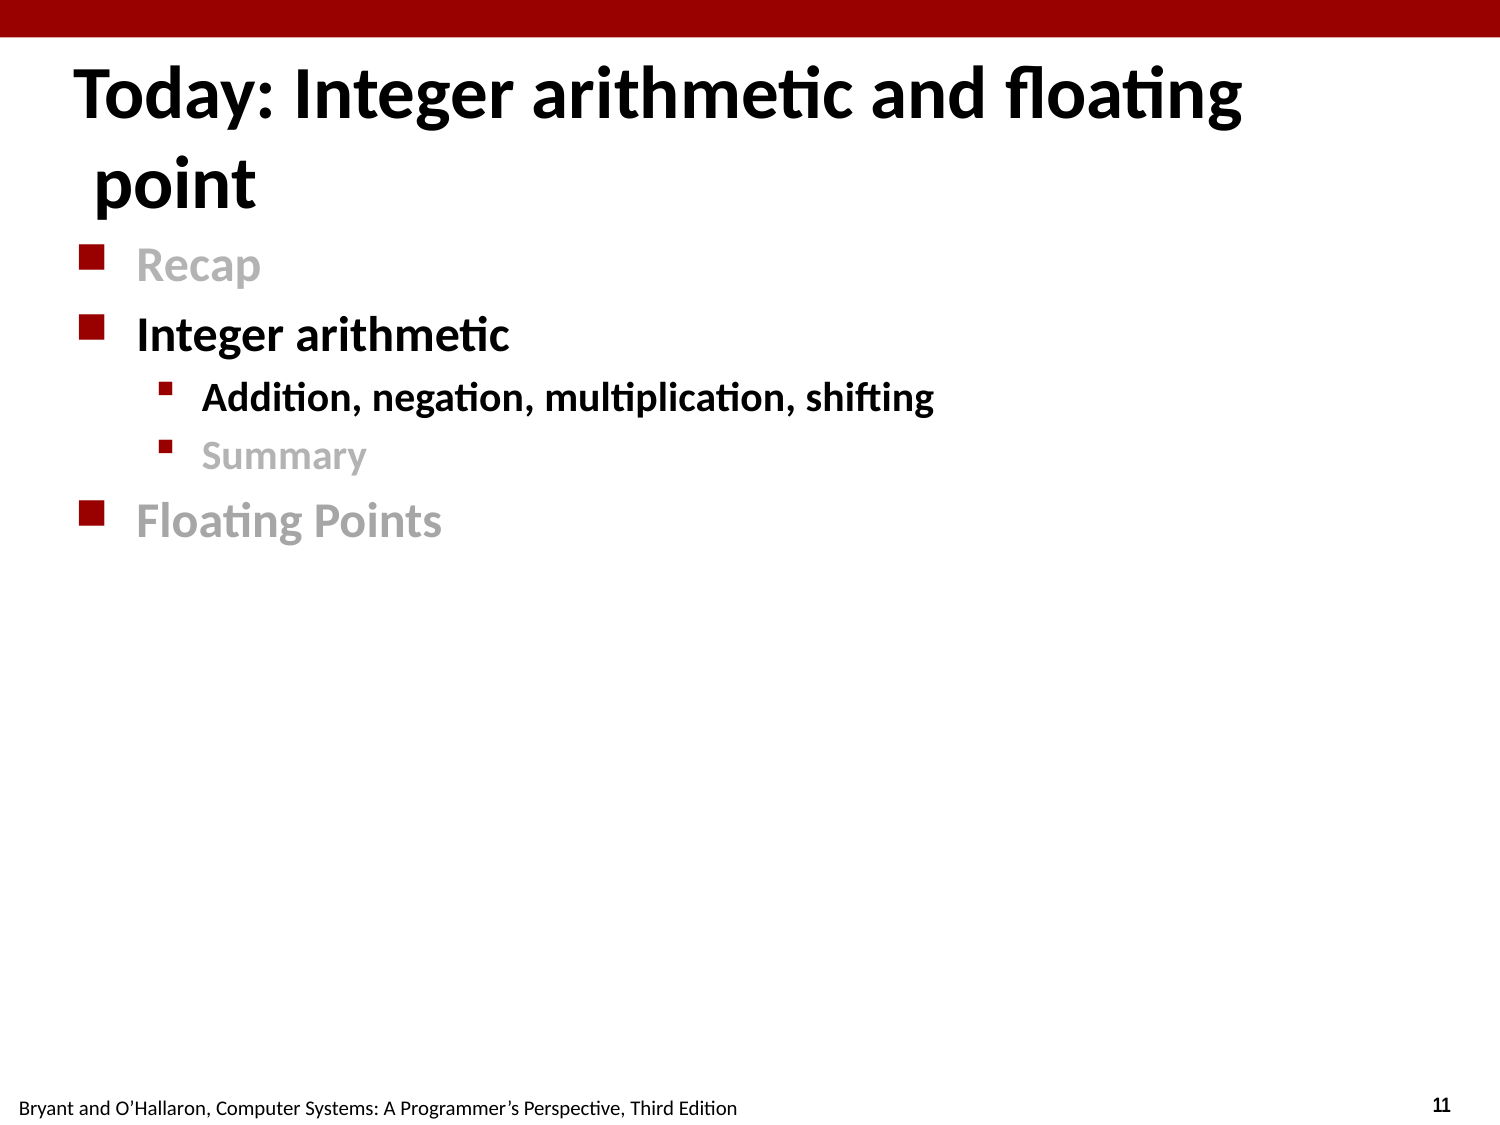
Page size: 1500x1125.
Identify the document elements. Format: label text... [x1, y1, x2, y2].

title Today: Integer arithmetic and floating point [58, 71, 1304, 197]
list Recap Integer arithmetic Addition, negation, multiplication, shifting Summary Floating Points [65, 223, 1361, 1040]
